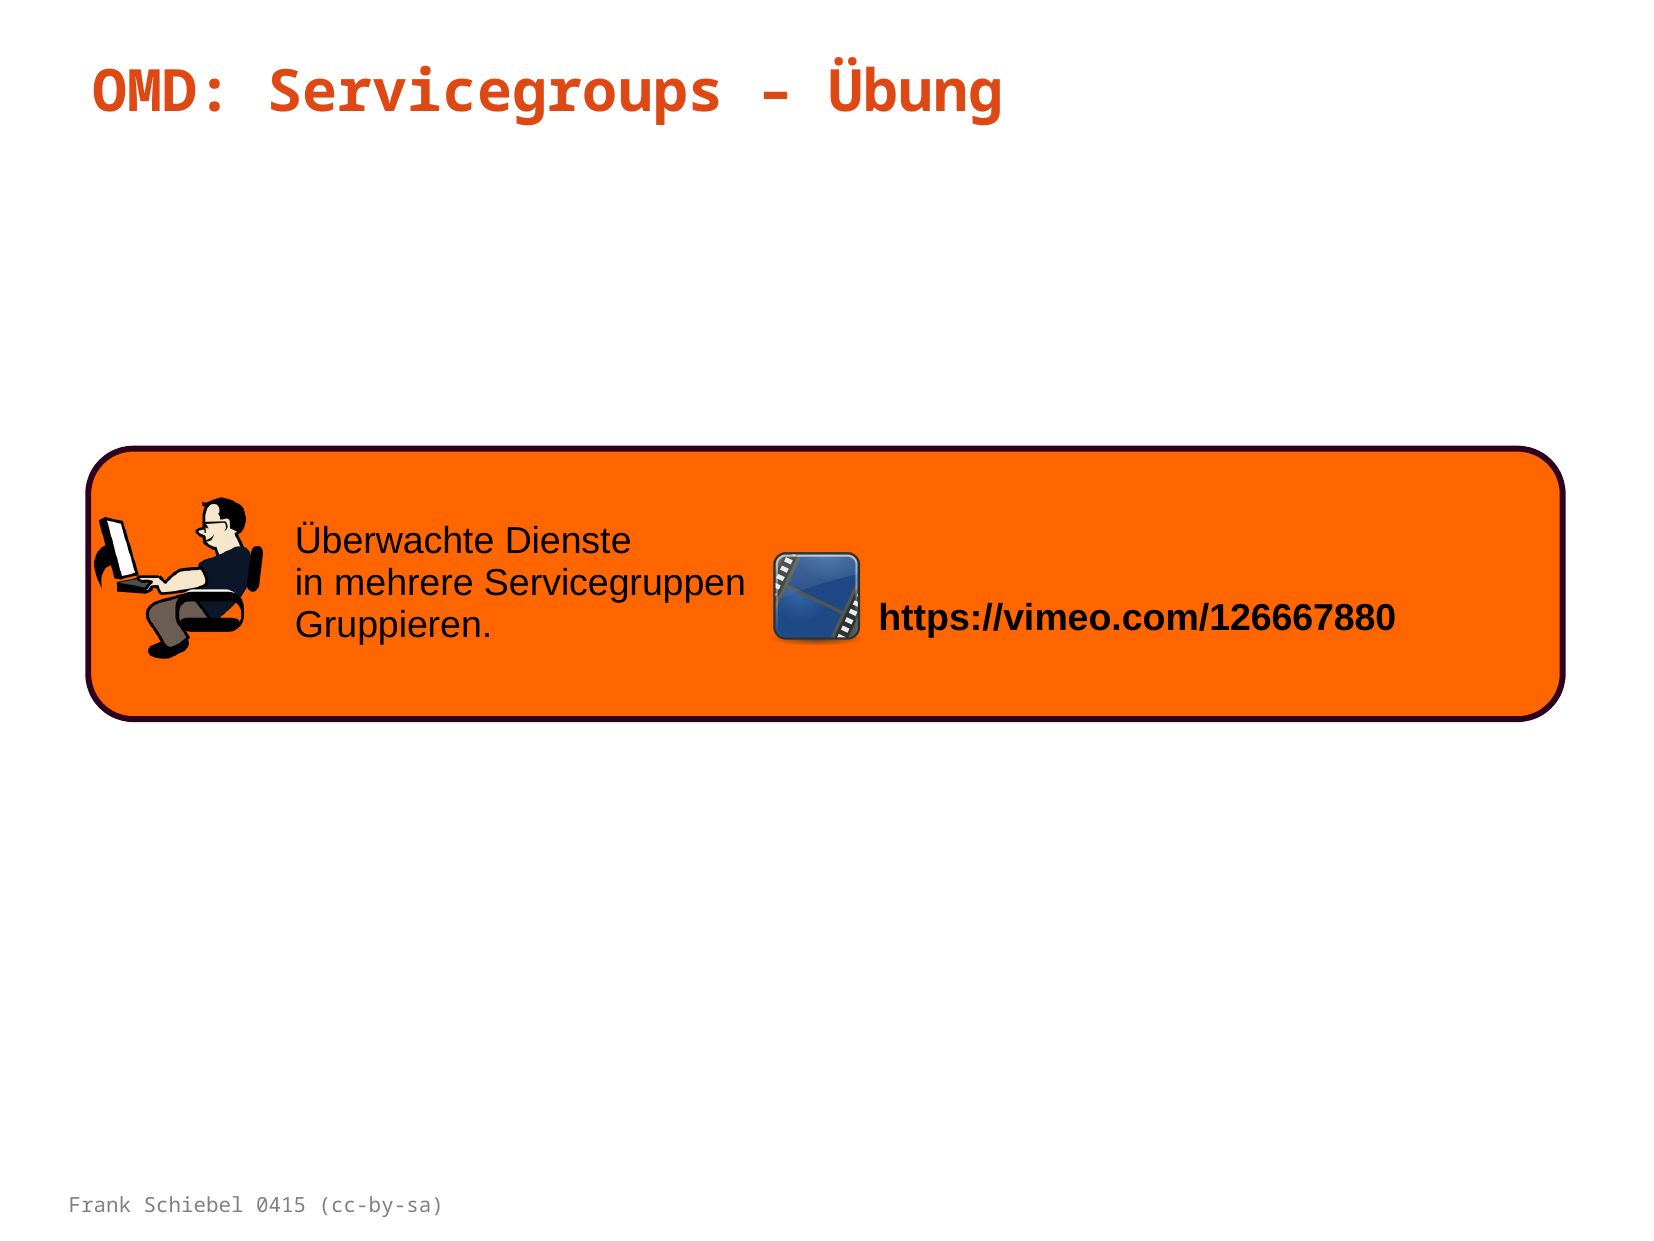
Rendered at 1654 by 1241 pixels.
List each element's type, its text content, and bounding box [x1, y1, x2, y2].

text_box Überwachte Dienste in mehrere Servicegruppen Gruppieren. [280, 512, 761, 653]
picture [769, 552, 864, 646]
text_box OMD: Servicegroups – Übung [78, 42, 1449, 117]
picture [94, 497, 263, 659]
text_box [88, 448, 1563, 720]
text_box https://vimeo.com/126667880 [864, 588, 1487, 646]
